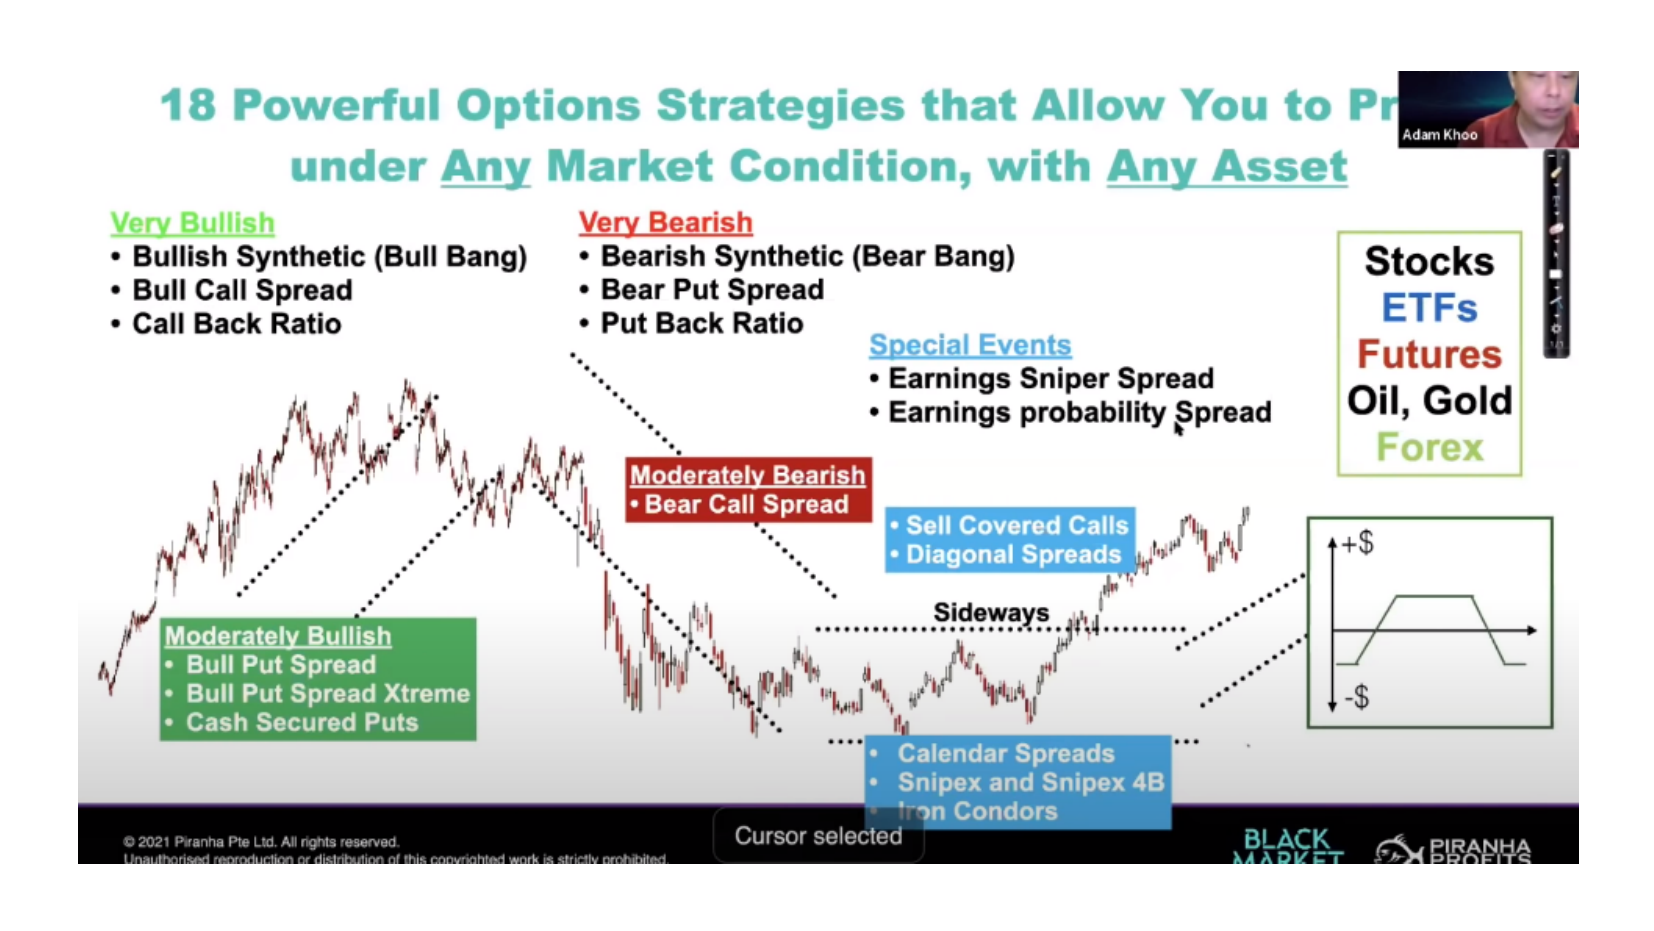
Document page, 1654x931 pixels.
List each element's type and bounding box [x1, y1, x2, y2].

picture [78, 71, 1579, 864]
